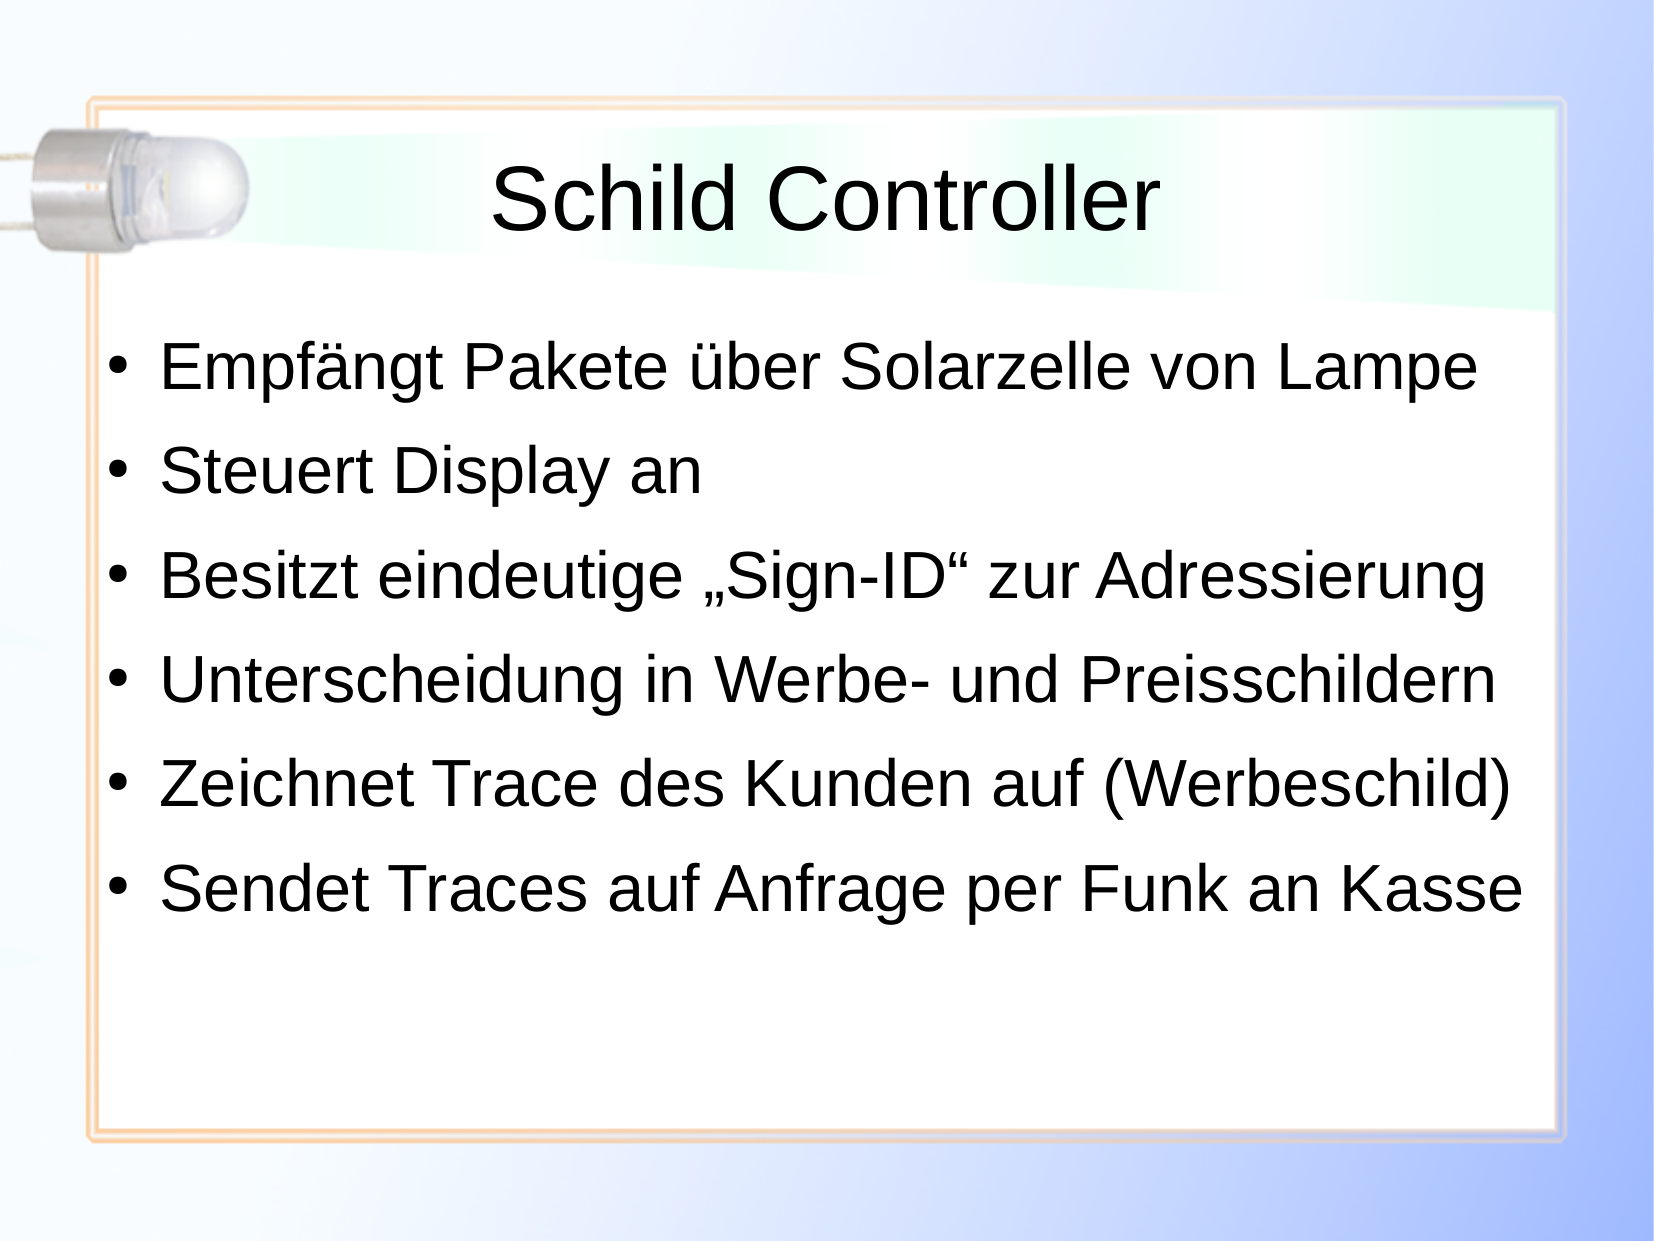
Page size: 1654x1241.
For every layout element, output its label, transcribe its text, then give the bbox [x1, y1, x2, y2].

title Schild Controller [82, 102, 1571, 296]
list Empfängt Pakete über Solarzelle von Lampe Steuert Display an Besitzt eindeutige „Sign-ID“ zur Adressierung Unterscheidung in Werbe- und Preisschildern Zeichnet Trace des Kunden auf (Werbeschild) Sendet Traces auf Anfrage per Funk an Kasse [88, 329, 1577, 1241]
picture [0, 0, 1654, 1241]
